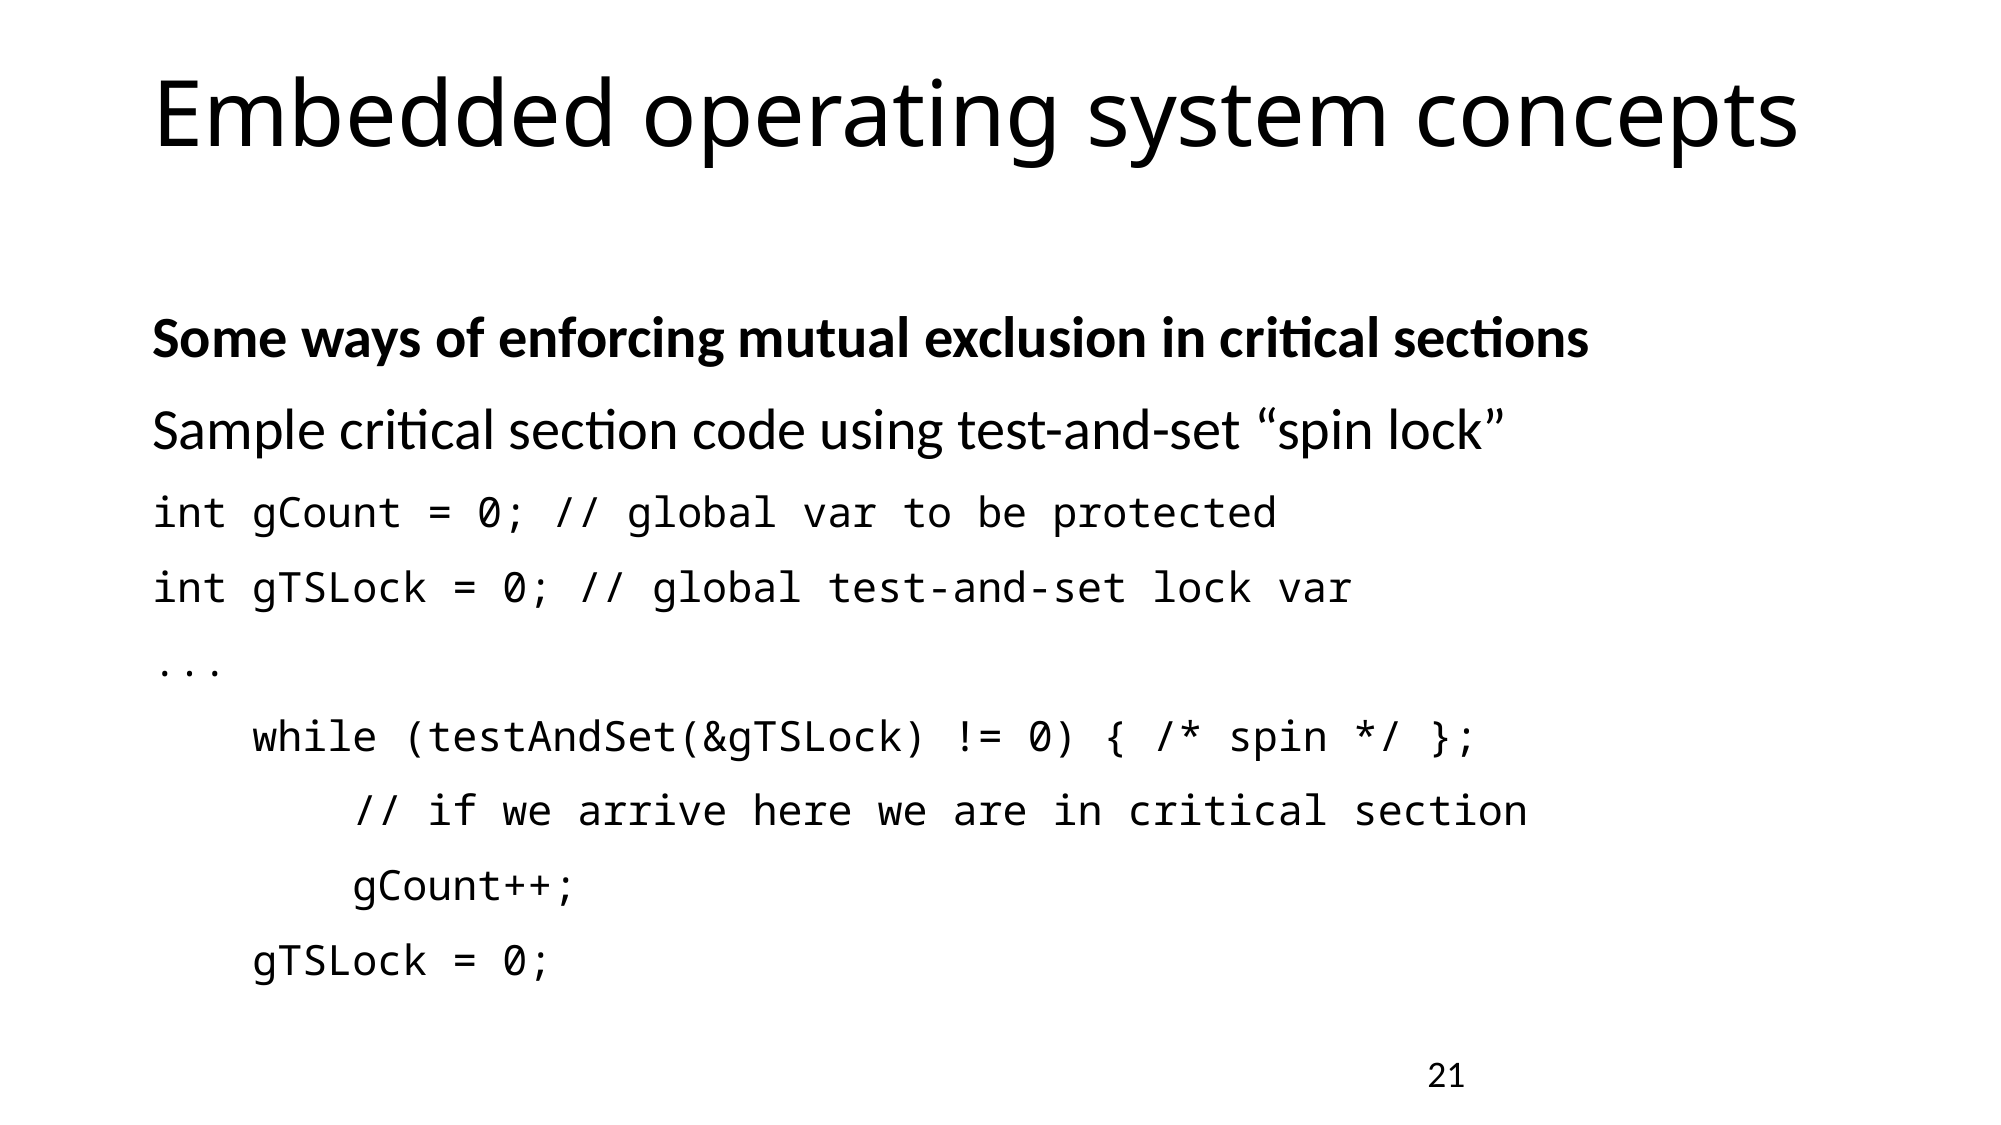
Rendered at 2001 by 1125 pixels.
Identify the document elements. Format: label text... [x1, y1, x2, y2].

title Embedded operating system concepts [137, 59, 1863, 278]
slide_number <number> [1412, 1042, 1863, 1103]
list Some ways of enforcing mutual exclusion in critical sections Sample critical section code using test-and-set “spin lock” int gCount = 0; // global var to be protected int gTSLock = 0; // global test-and-set lock var ... while (testAndSet(&gTSLock) != 0) { /* spin */ }; // if we arrive here we are in critical section gCount++; gTSLock = 0; [137, 299, 1863, 1014]
